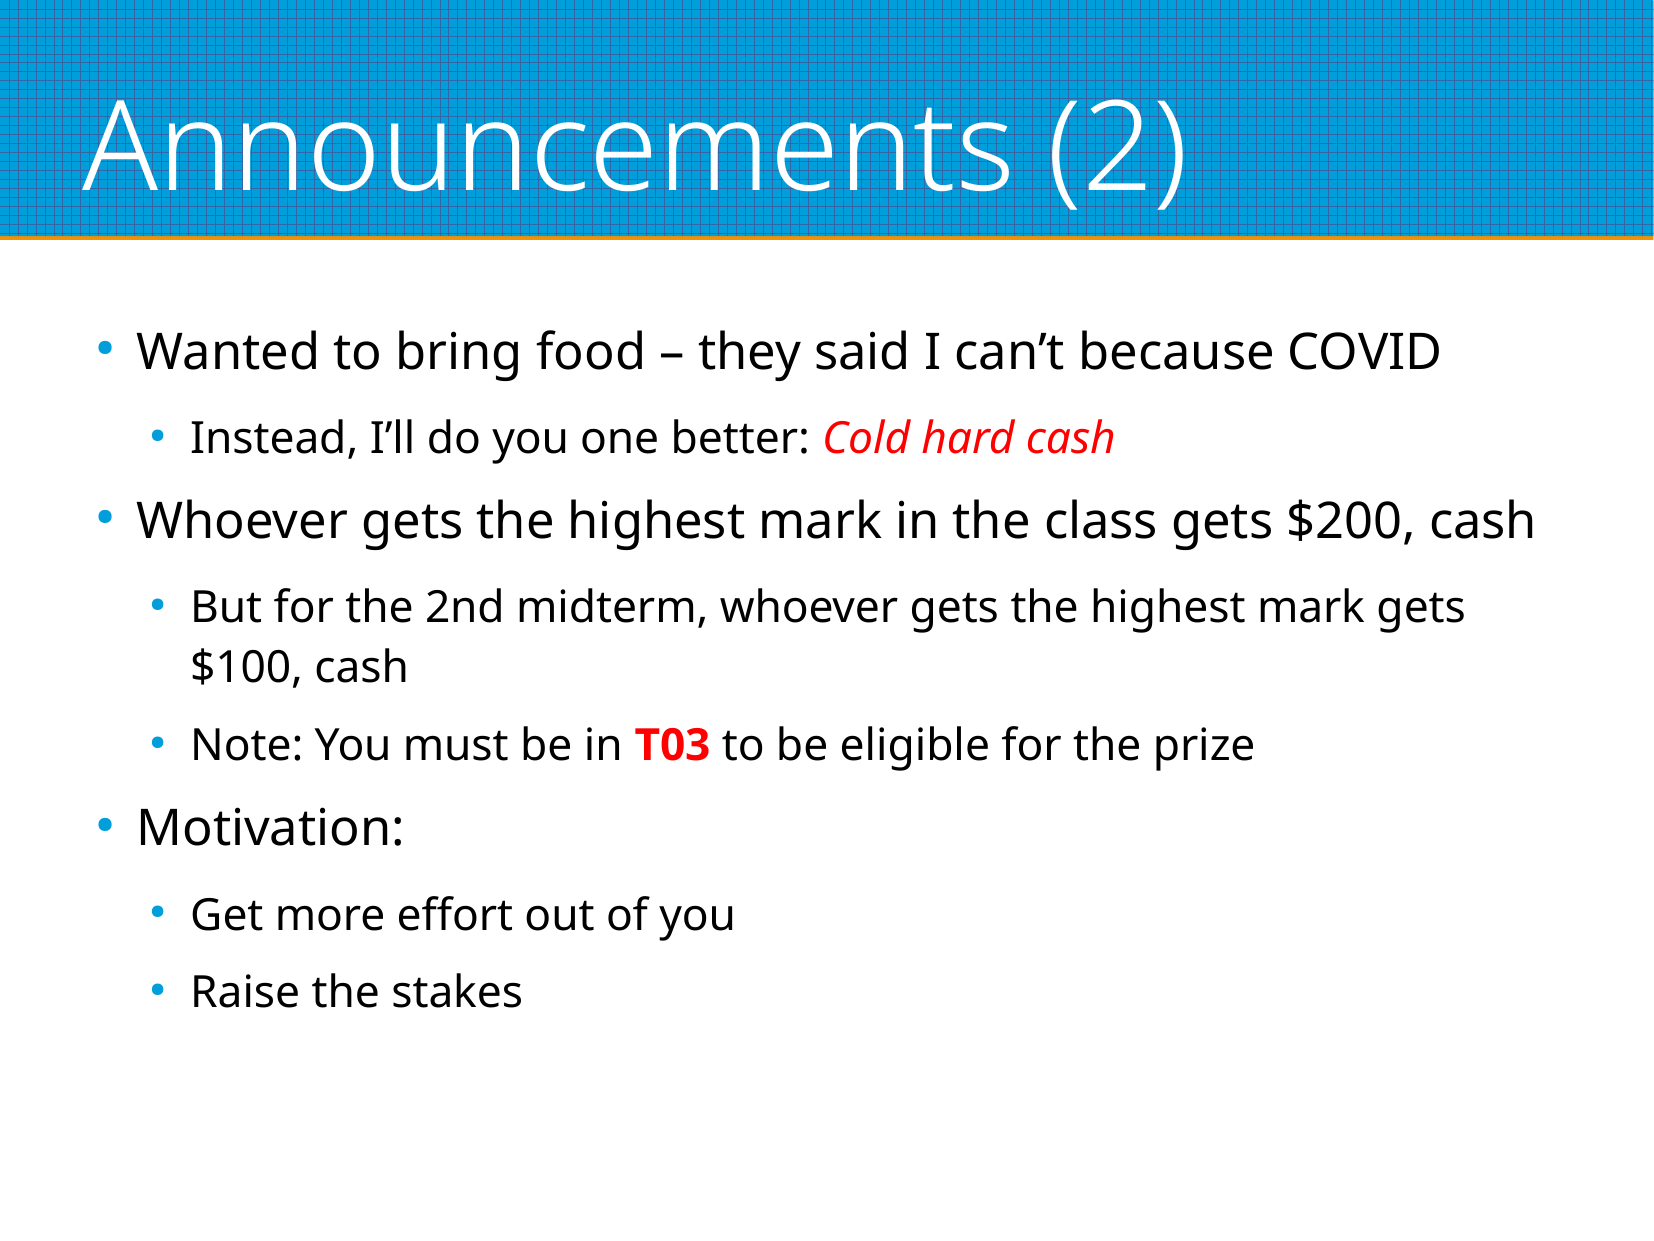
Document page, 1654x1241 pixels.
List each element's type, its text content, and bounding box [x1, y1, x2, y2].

list Wanted to bring food – they said I can’t because COVID Instead, I’ll do you one better: Cold hard cash Whoever gets the highest mark in the class gets $200, cash But for the 2nd midterm, whoever gets the highest mark gets $100, cash Note: You must be in T03 to be eligible for the prize Motivation: Get more effort out of you Raise the stakes [82, 314, 1563, 1081]
title Announcements (2) [82, 19, 1571, 227]
